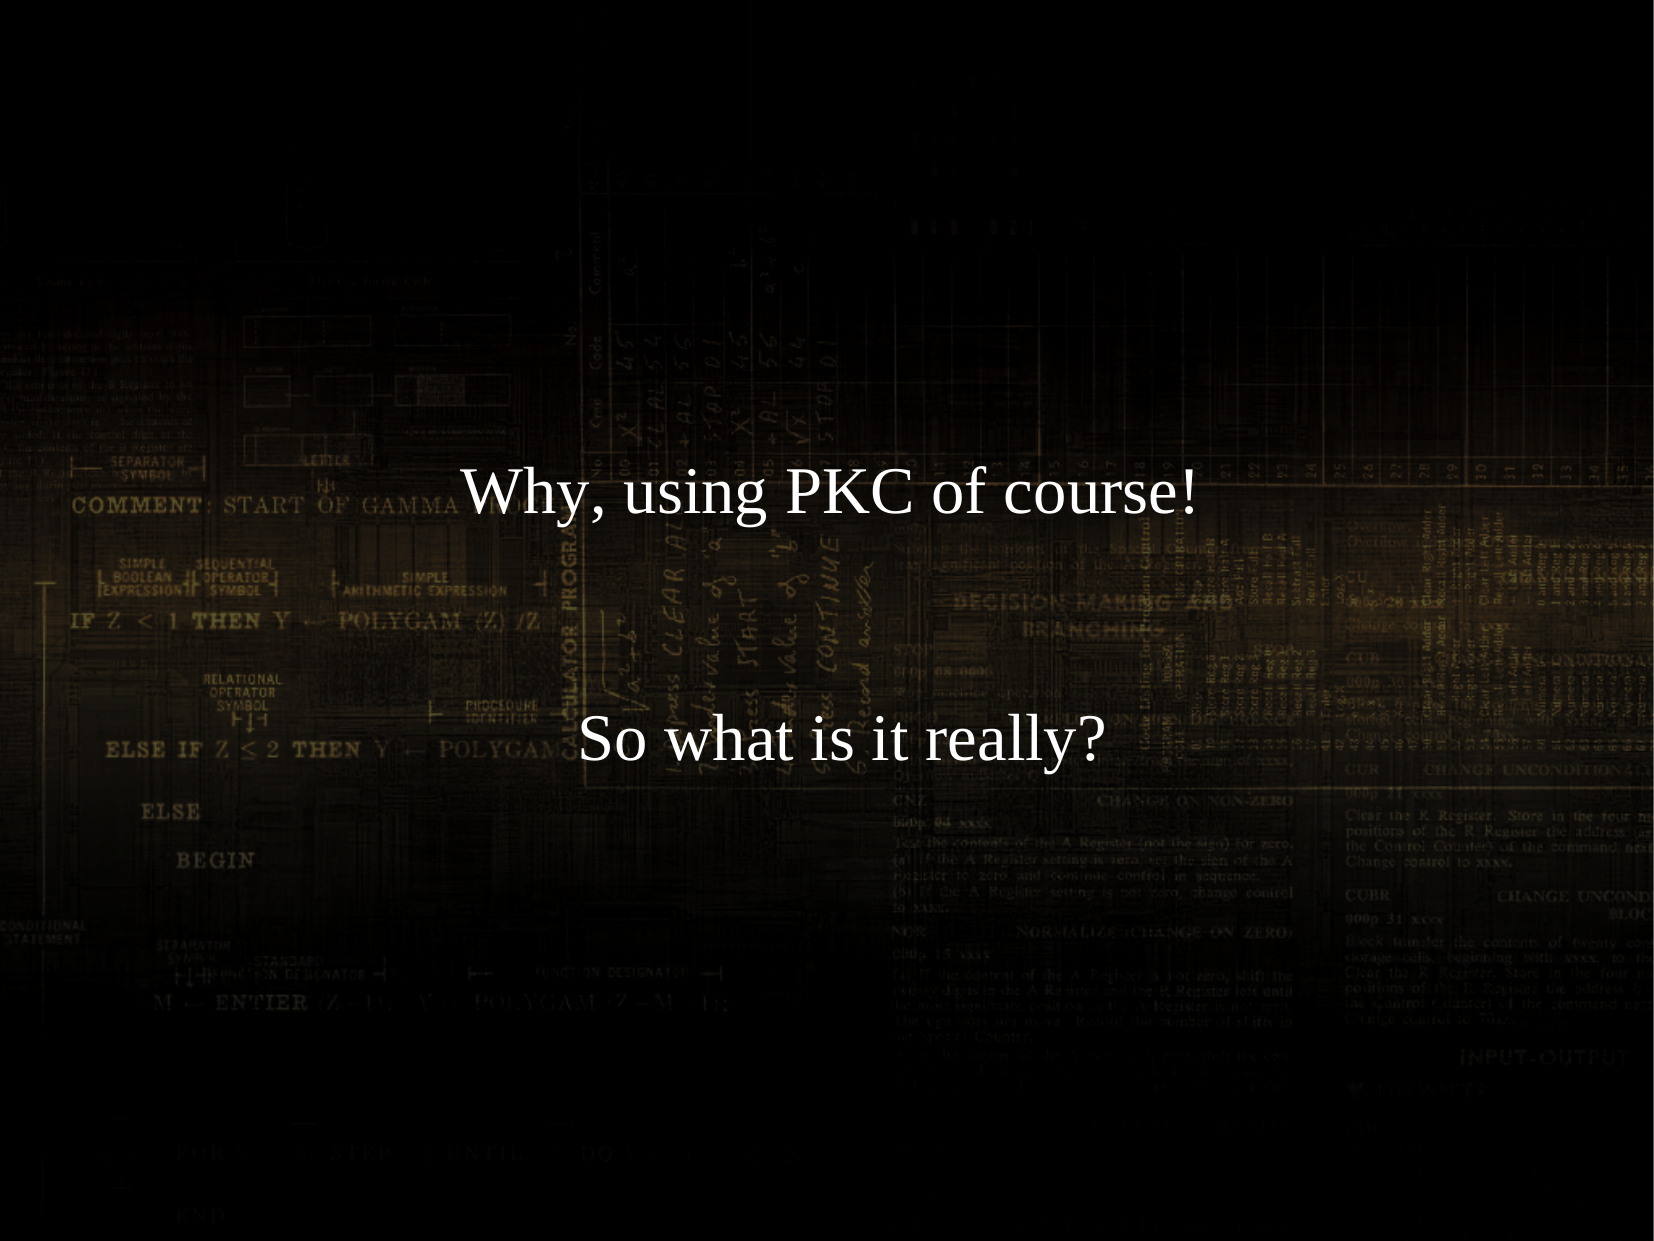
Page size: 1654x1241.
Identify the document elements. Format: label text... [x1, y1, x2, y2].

text_box So what is it really? [562, 693, 1219, 783]
picture [0, 0, 1654, 1241]
subtitle Why, using PKC of course! [86, 325, 1576, 732]
